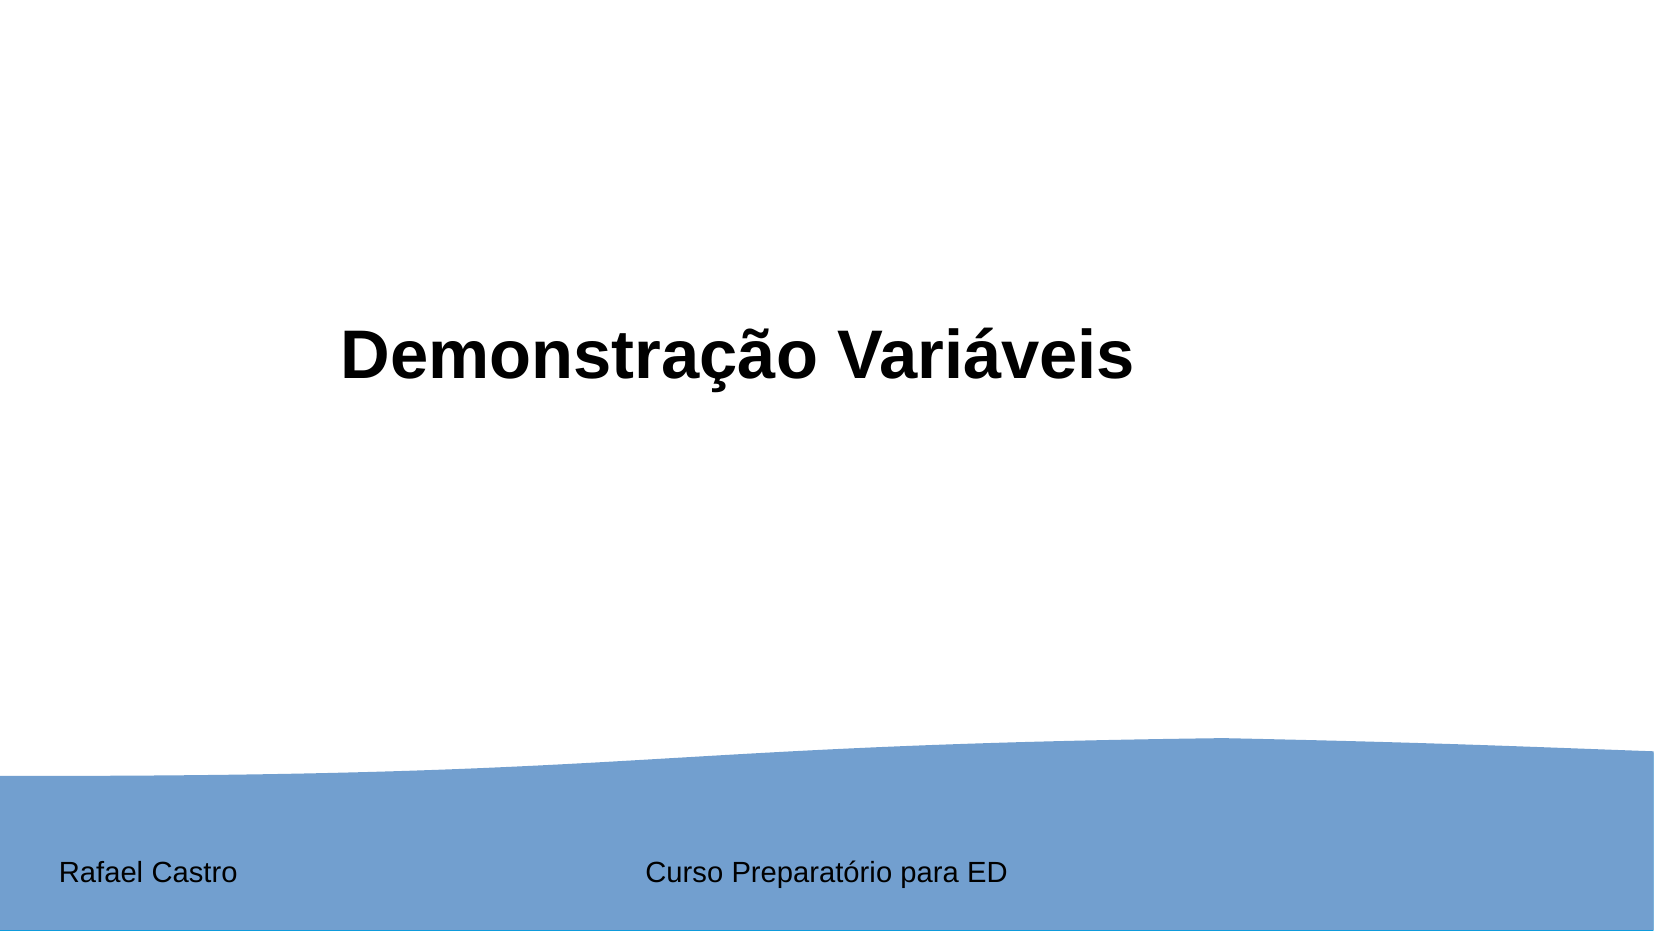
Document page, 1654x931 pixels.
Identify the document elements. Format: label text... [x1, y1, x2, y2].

title Demonstração Variáveis [0, 265, 1477, 443]
